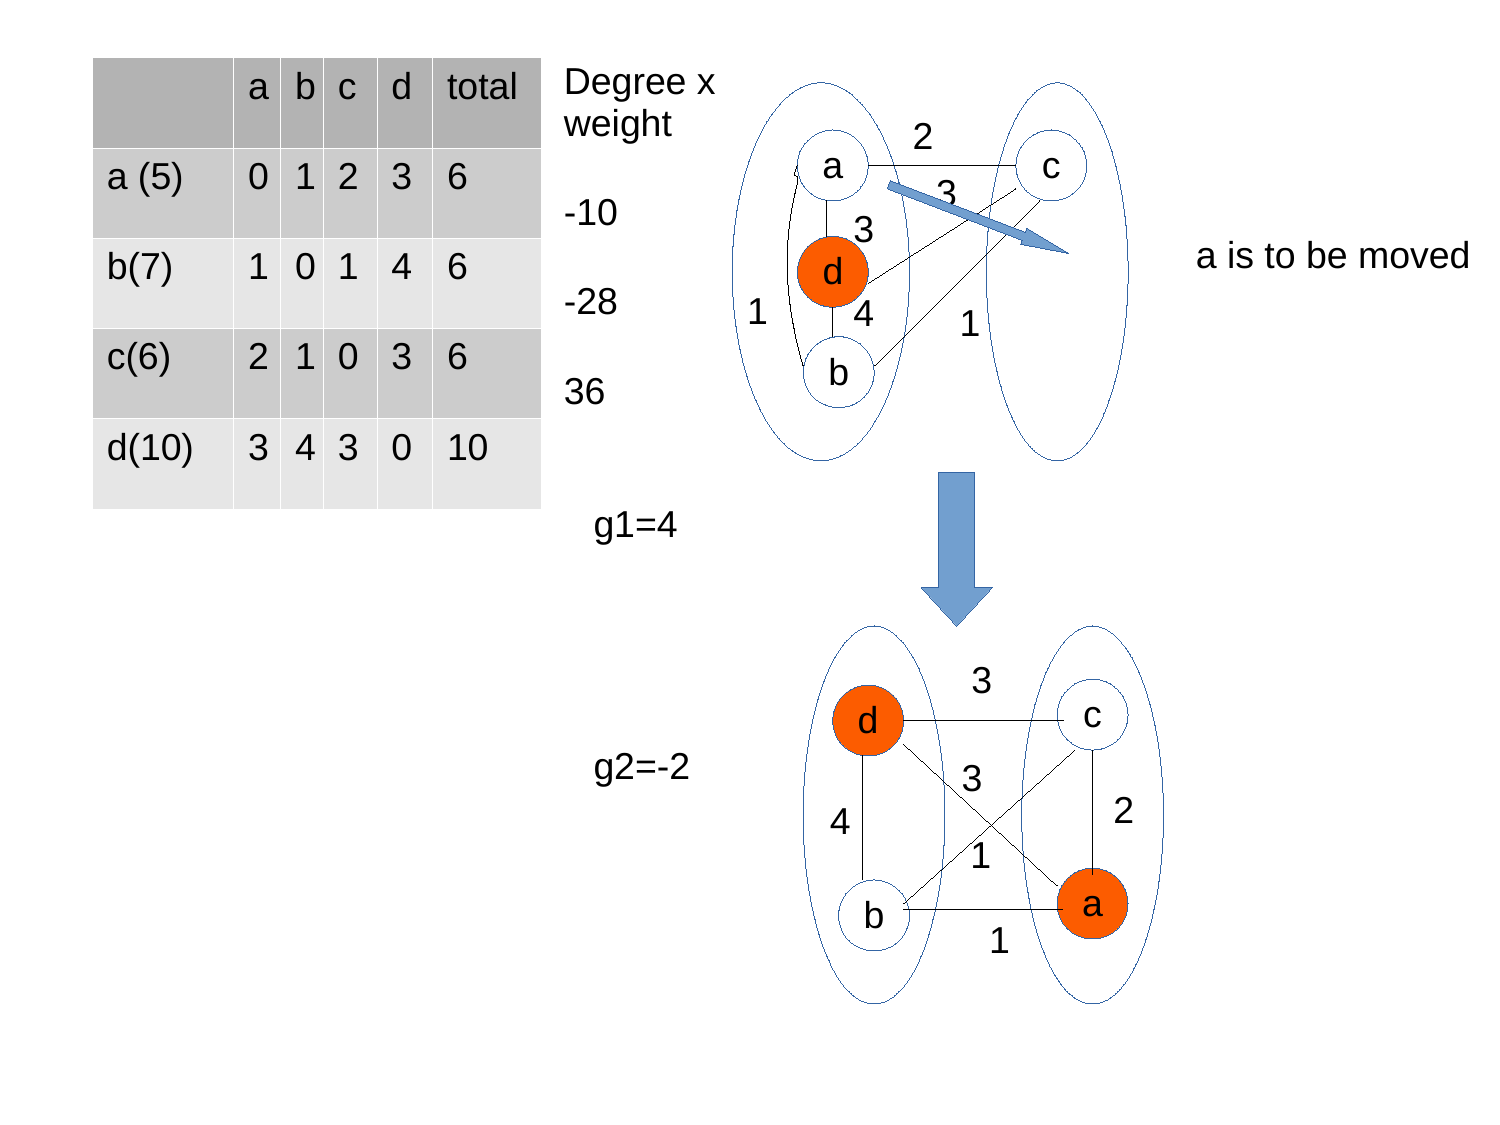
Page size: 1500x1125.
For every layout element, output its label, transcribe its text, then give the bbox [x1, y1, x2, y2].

table_cell 3 [378, 149, 432, 238]
text_box g1=4 [578, 496, 792, 556]
table_cell c(6) [93, 329, 233, 418]
table_cell 4 [378, 239, 432, 328]
text_box 1 [974, 911, 1022, 969]
table_header d [378, 58, 432, 148]
text_box 2 [1098, 781, 1134, 839]
text_box a is to be moved [1181, 226, 1500, 284]
text_box 3 [921, 202, 981, 237]
table_cell 6 [433, 329, 541, 418]
text_box c [1057, 679, 1129, 751]
text_box 3 [946, 750, 995, 813]
table_header b [281, 58, 323, 148]
table_header c [324, 58, 377, 148]
table_cell 2 [234, 329, 280, 418]
text_box [921, 472, 993, 627]
text_box [887, 180, 1069, 254]
table_cell 2 [324, 149, 377, 238]
text_box d [797, 236, 869, 308]
table_cell d(10) [93, 419, 233, 509]
table_cell 3 [234, 419, 280, 509]
text_box g2=-2 [578, 738, 792, 798]
table_cell 4 [281, 419, 323, 509]
table_cell 1 [234, 239, 280, 328]
table_cell 0 [324, 329, 377, 418]
table_cell 1 [324, 239, 377, 328]
text_box d [832, 685, 904, 756]
table_cell 10 [433, 419, 541, 509]
table_cell 3 [378, 329, 432, 418]
text_box a [1057, 868, 1129, 939]
text_box d [827, 266, 837, 282]
text_box 1 [955, 827, 1003, 885]
table_cell 0 [378, 419, 432, 509]
table_cell b(7) [93, 239, 233, 328]
text_box b [803, 336, 875, 408]
table_header a [234, 58, 280, 148]
text_box 2 [897, 108, 945, 166]
table_cell 6 [433, 149, 541, 238]
text_box 1 [944, 295, 993, 352]
table_header total [433, 58, 541, 148]
table_cell 0 [234, 149, 280, 238]
table_header [93, 58, 233, 148]
table_cell 0 [281, 239, 323, 328]
table_cell 1 [281, 329, 323, 418]
table_cell 1 [281, 149, 323, 238]
text_box 1 [732, 283, 780, 341]
text_box a [797, 129, 869, 201]
text_box 4 [838, 285, 886, 343]
table_cell a (5) [93, 149, 233, 238]
text_box c [1015, 129, 1087, 201]
text_box 4 [814, 793, 863, 851]
text_box 3 [921, 165, 981, 214]
table_cell 3 [324, 419, 377, 509]
text_box b [838, 879, 910, 951]
table_cell 6 [433, 239, 541, 328]
text_box Degree x weight -10 -28 36 [549, 53, 768, 455]
text_box 3 [956, 651, 1004, 709]
text_box 3 [838, 200, 886, 258]
